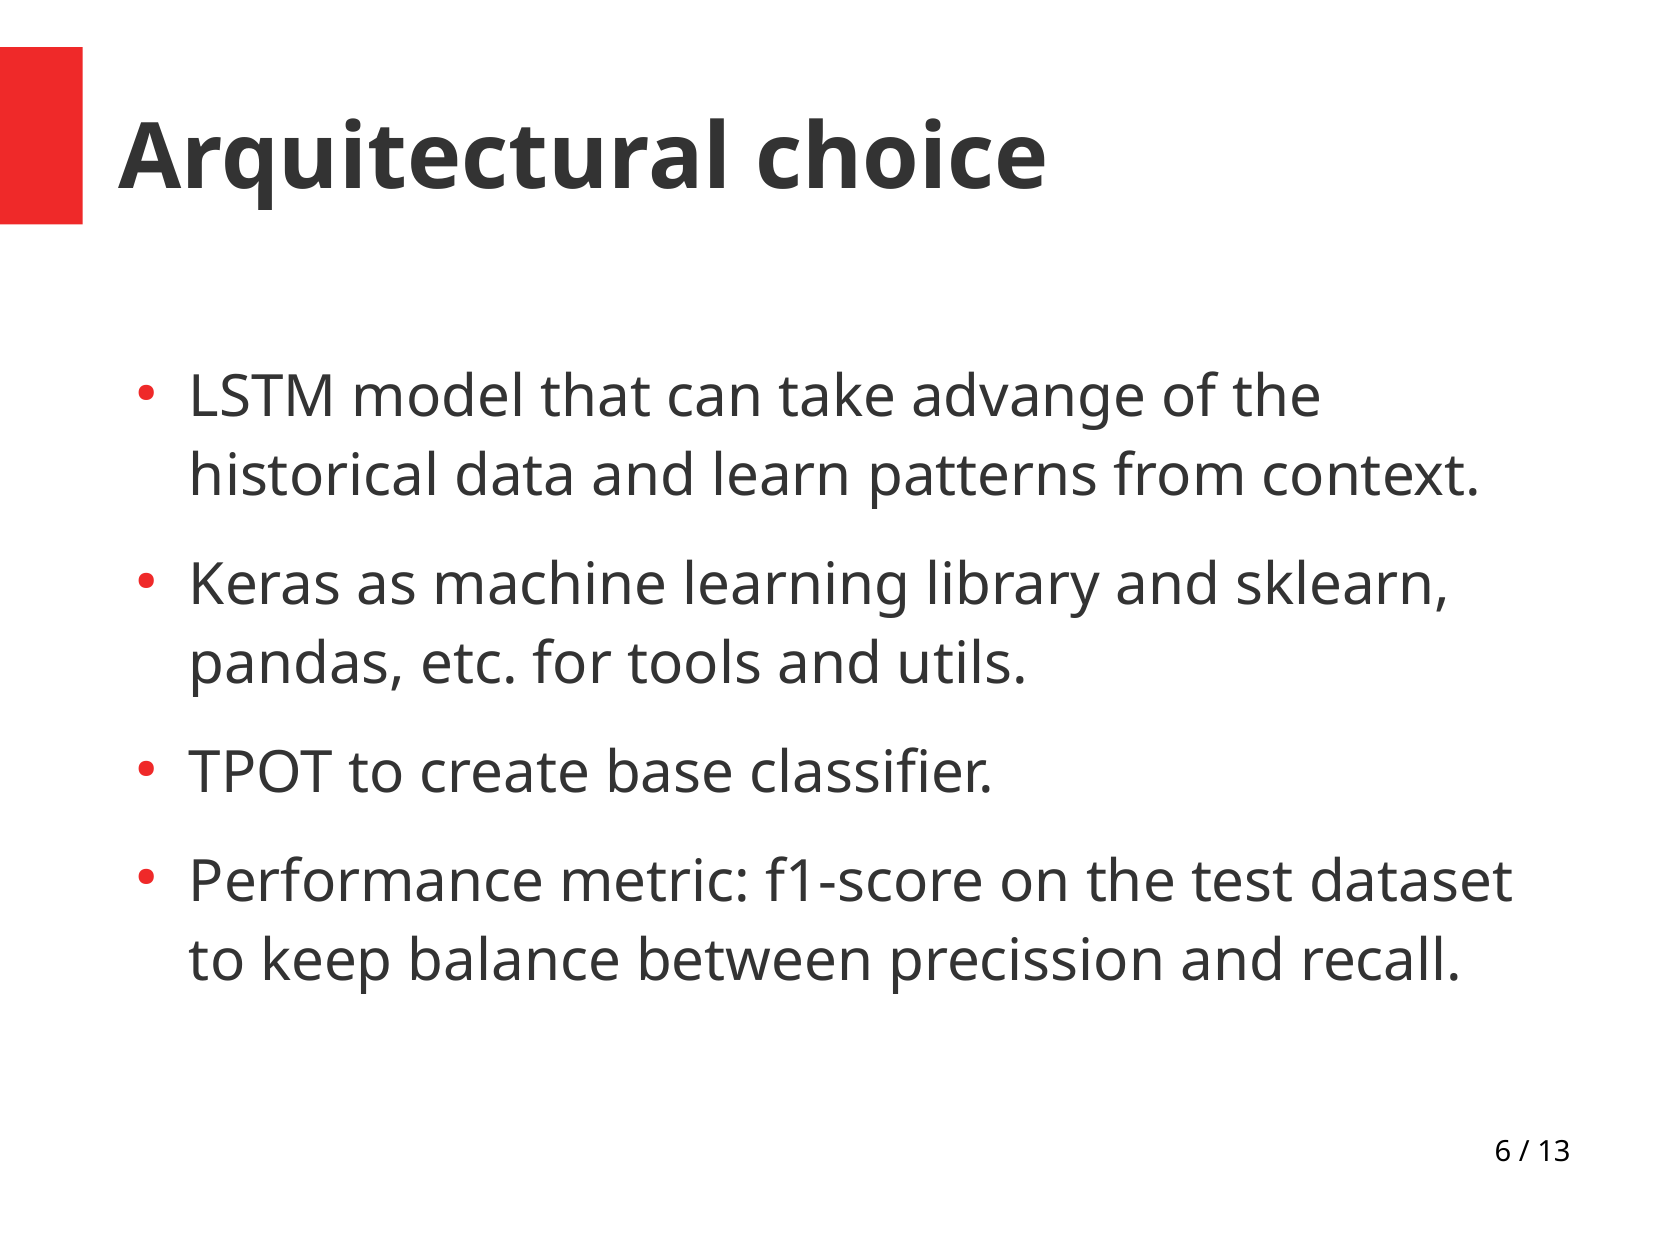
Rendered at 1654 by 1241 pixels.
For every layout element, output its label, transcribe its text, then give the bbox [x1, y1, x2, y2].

list LSTM model that can take advange of the historical data and learn patterns from context. Keras as machine learning library and sklearn, pandas, etc. for tools and utils. TPOT to create base classifier. Performance metric: f1-score on the test dataset to keep balance between precission and recall. [118, 354, 1536, 1074]
title Arquitectural choice [118, 49, 1571, 257]
